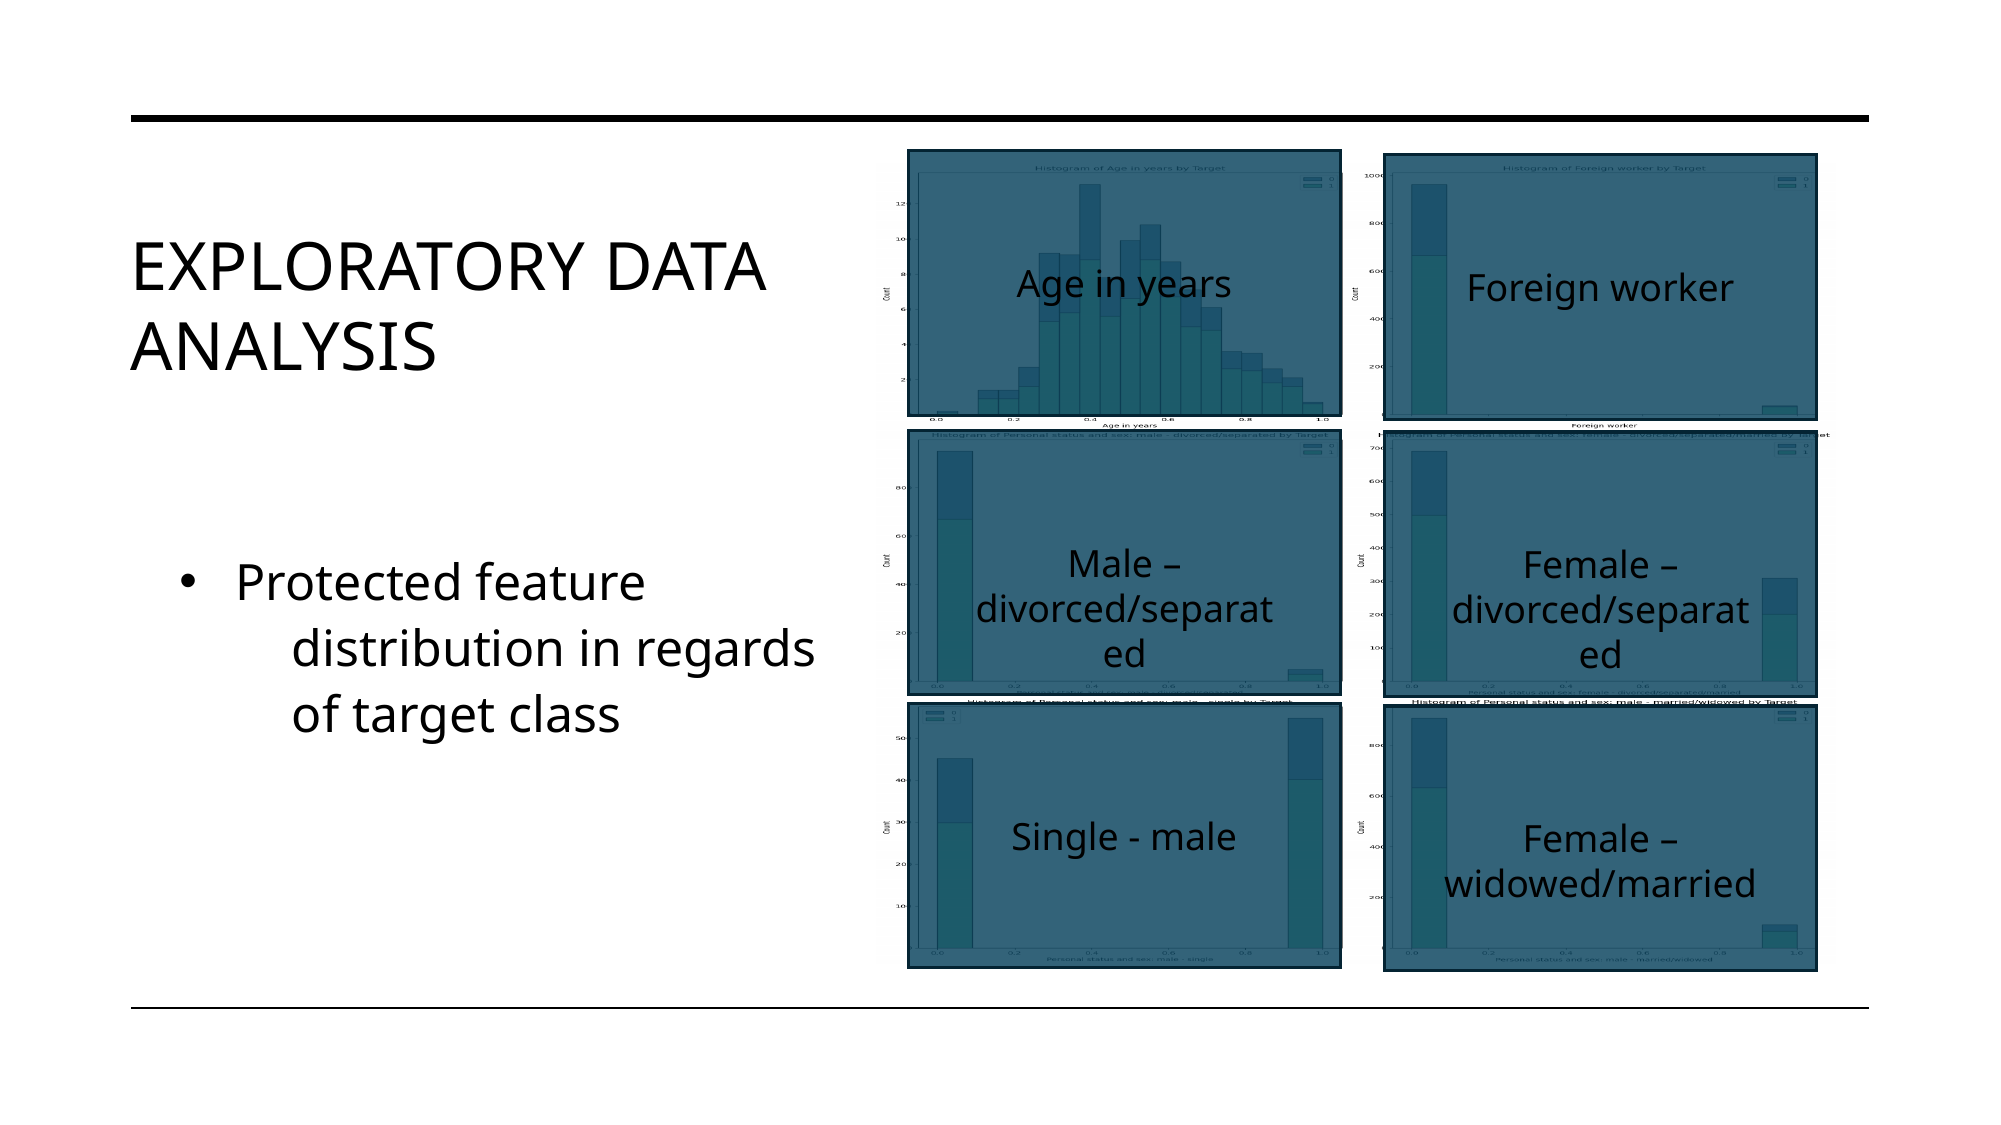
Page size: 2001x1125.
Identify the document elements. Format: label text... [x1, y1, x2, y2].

list Protected feature distribution in regards of target class [164, 536, 838, 754]
title Exploratory Data Analysis [115, 174, 789, 392]
text_box Female – widowed/married [1428, 807, 1773, 914]
text_box Age in years [952, 252, 1297, 314]
text_box Single - male [952, 805, 1297, 866]
text_box [908, 703, 1341, 968]
text_box [908, 430, 1341, 695]
text_box [1384, 432, 1817, 696]
picture [876, 163, 1836, 965]
text_box Foreign worker [1428, 256, 1773, 318]
text_box [1384, 706, 1817, 970]
text_box [908, 151, 1341, 415]
text_box [1384, 155, 1817, 419]
text_box Female – divorced/separated [1428, 533, 1773, 640]
text_box Male – divorced/separated [952, 532, 1297, 639]
